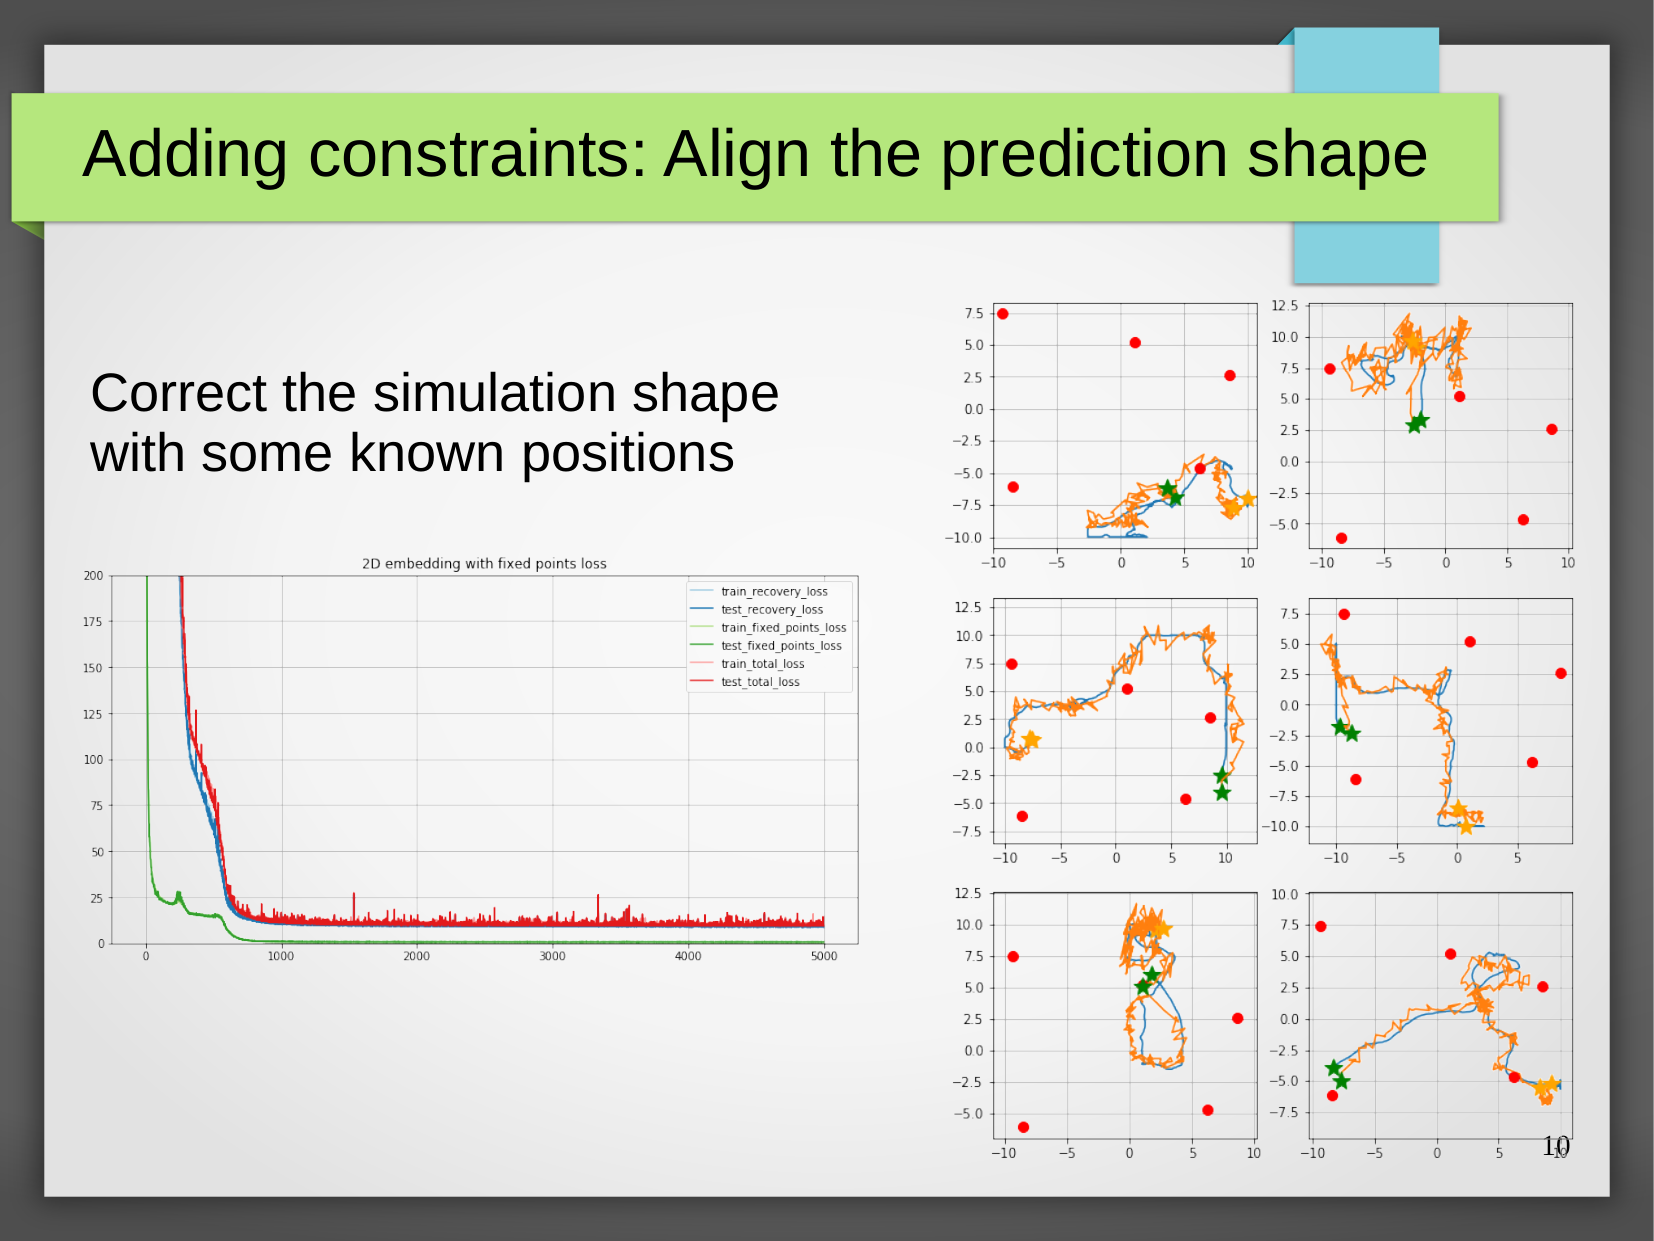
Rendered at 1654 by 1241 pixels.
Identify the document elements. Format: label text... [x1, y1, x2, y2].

picture [0, 0, 1654, 1241]
title Adding constraints: Align the prediction shape [82, 78, 1471, 229]
list Correct the simulation shape with some known positions [90, 361, 817, 554]
